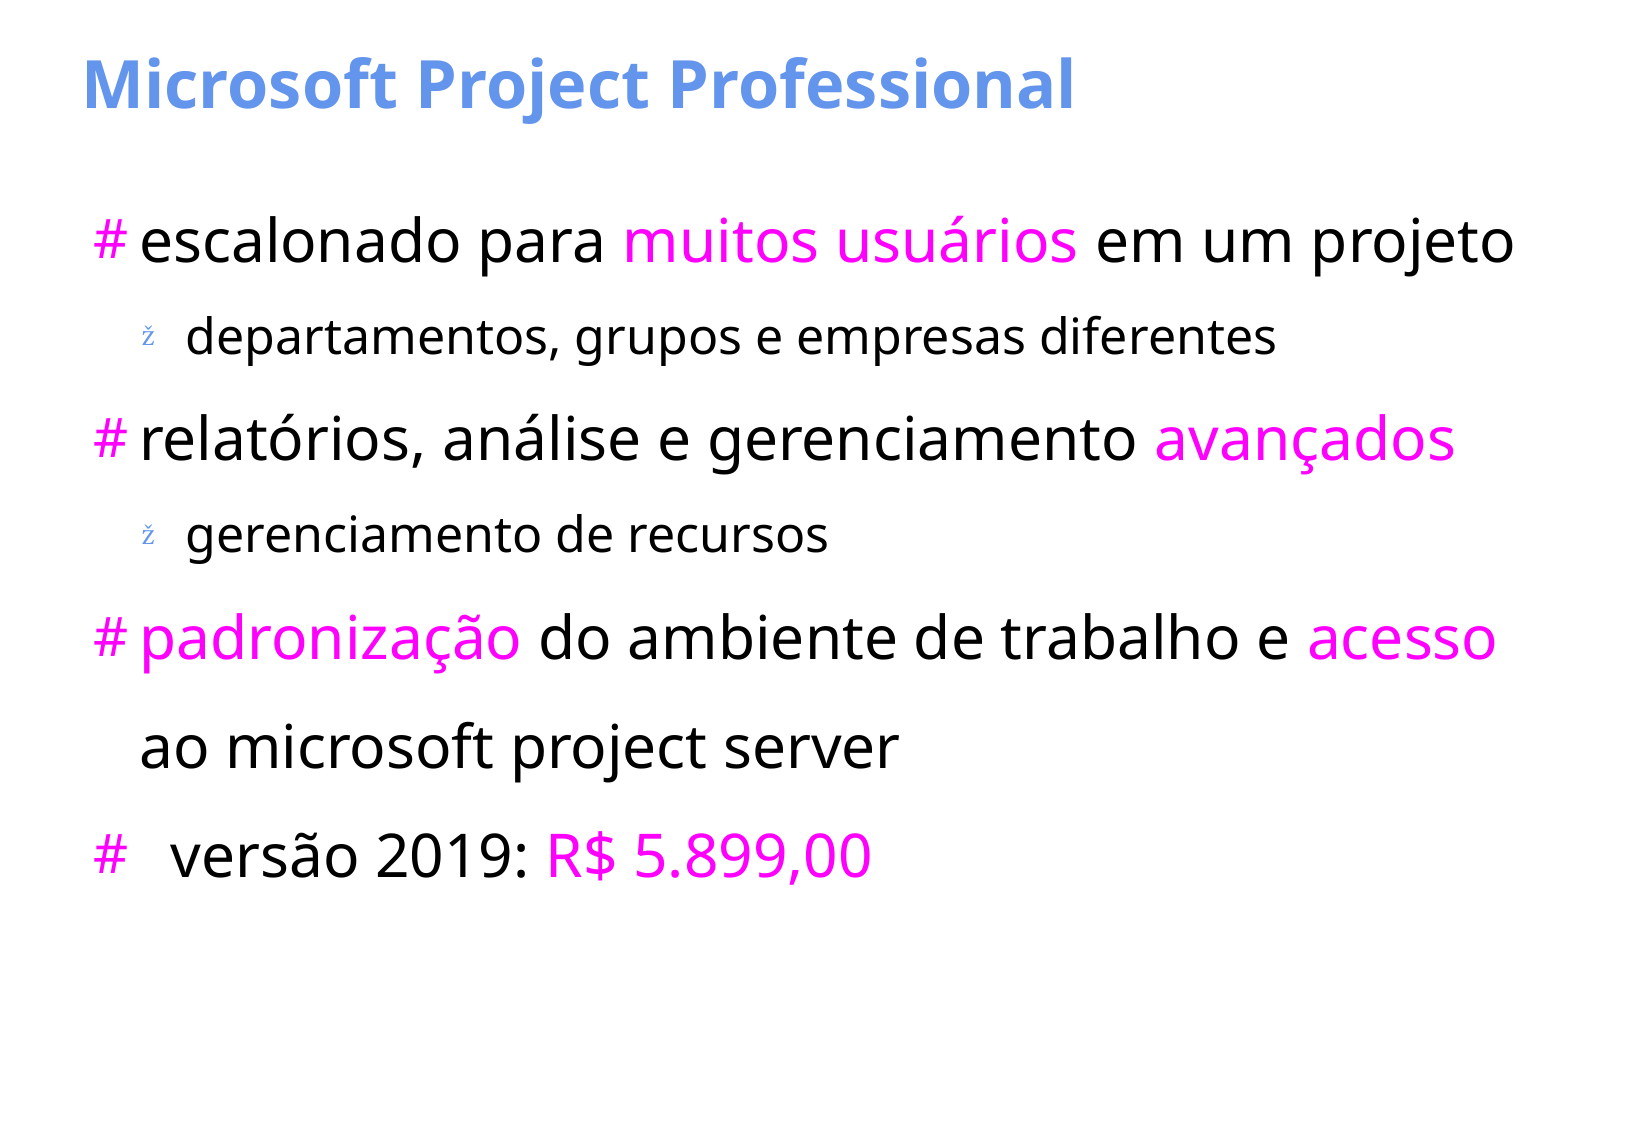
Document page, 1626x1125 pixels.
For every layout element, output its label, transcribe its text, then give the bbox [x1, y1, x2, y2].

title Microsoft Project Professional [81, 41, 1544, 122]
list escalonado para muitos usuários em um projeto departamentos, grupos e empresas diferentes relatórios, análise e gerenciamento avançados gerenciamento de recursos padronização do ambiente de trabalho e acesso ao microsoft project server versão 2019: R$ 5.899,00 [81, 165, 1544, 1016]
